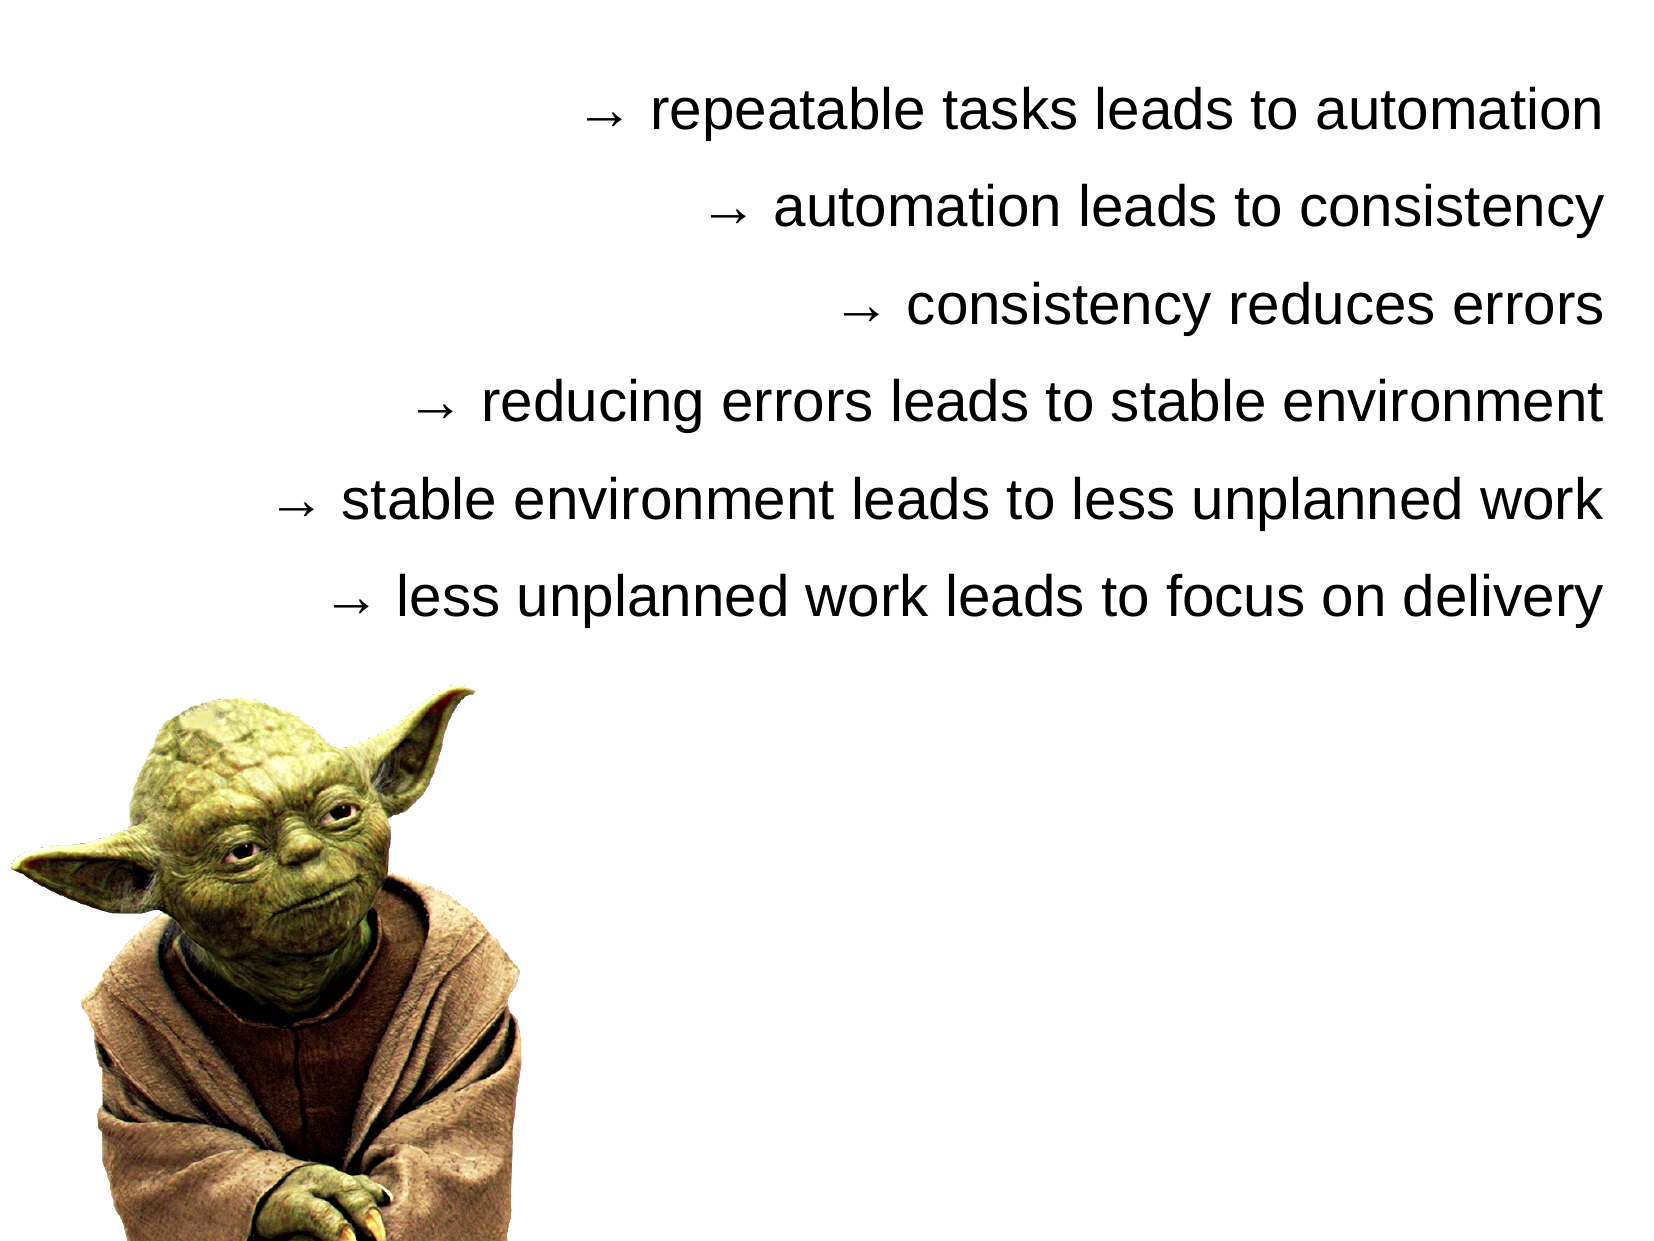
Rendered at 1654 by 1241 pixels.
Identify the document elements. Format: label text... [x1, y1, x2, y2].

subtitle → repeatable tasks leads to automation → automation leads to consistency → consistency reduces errors → reducing errors leads to stable environment → stable environment leads to less unplanned work → less unplanned work leads to focus on delivery [117, 0, 1606, 817]
picture [0, 616, 709, 1241]
